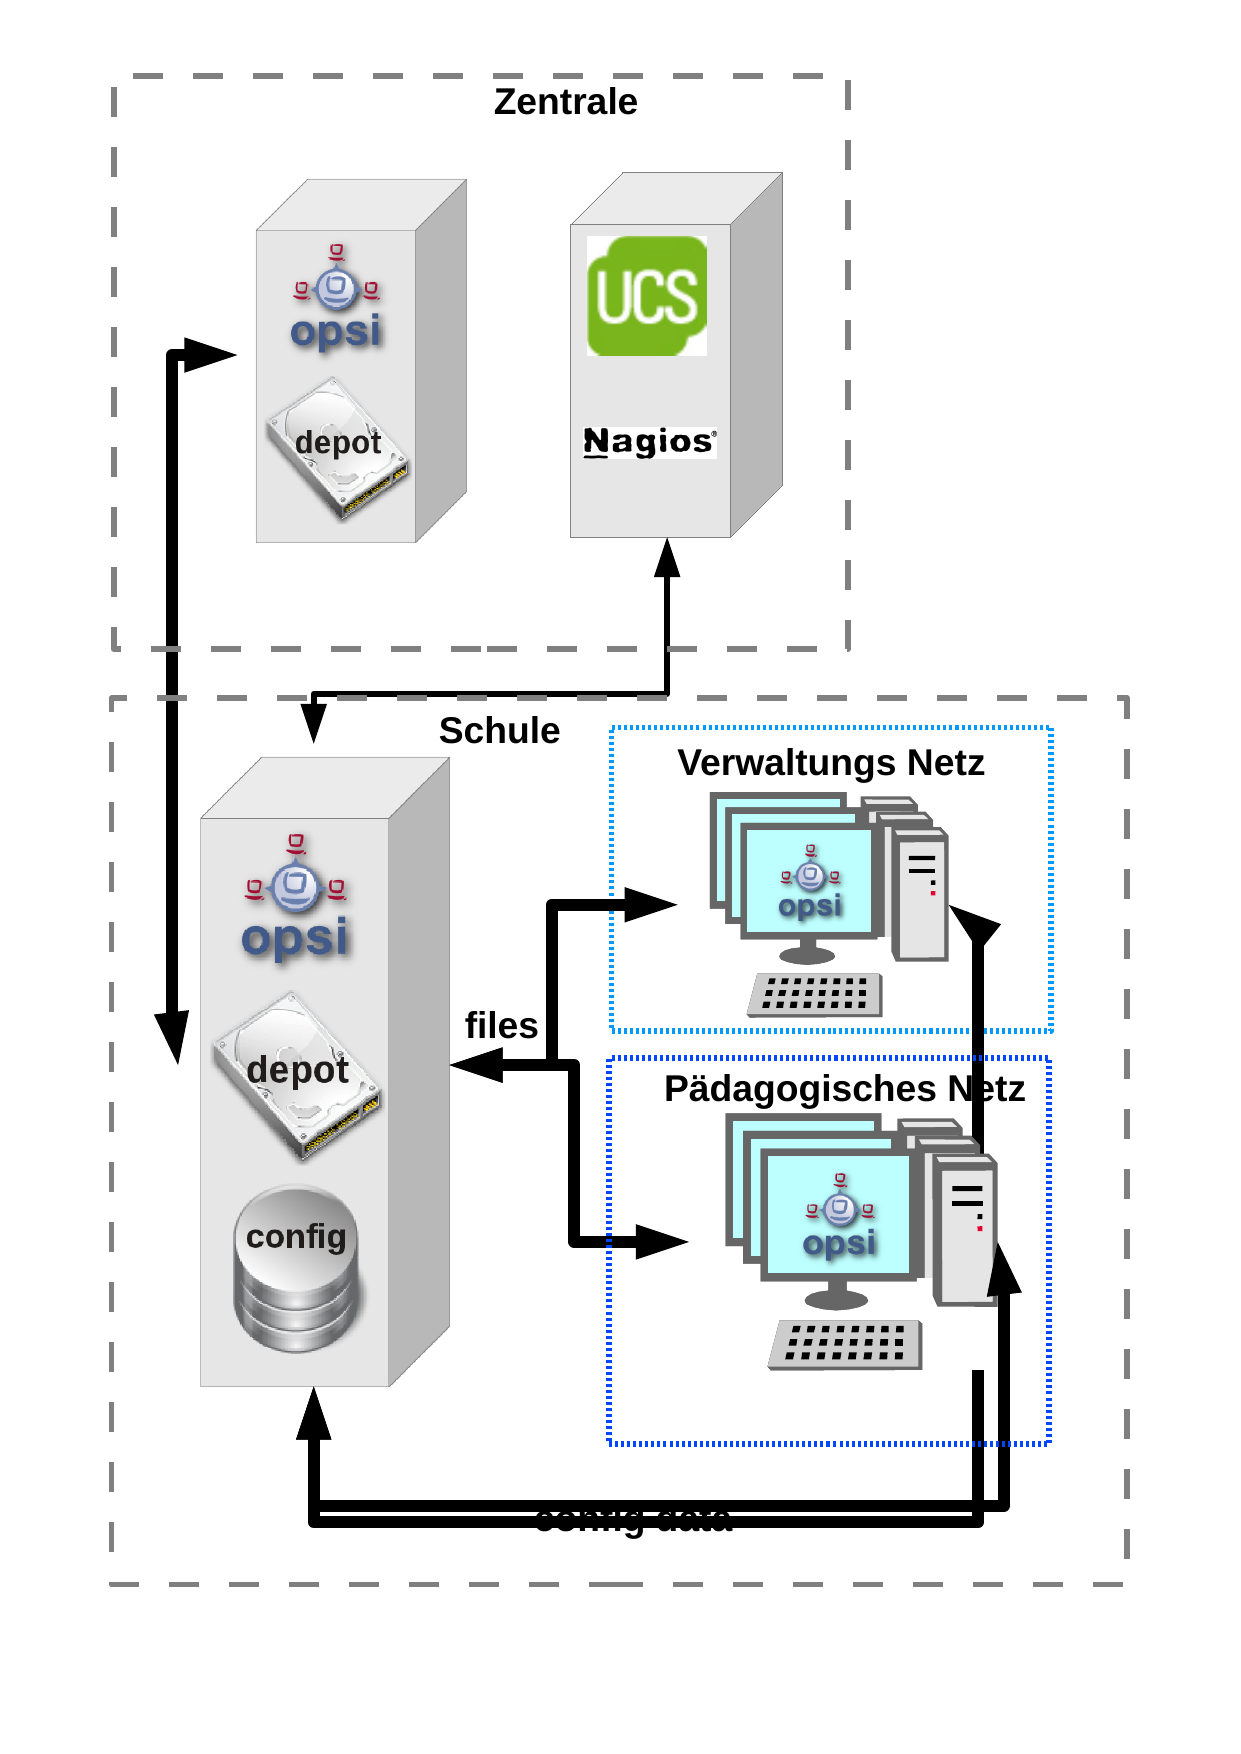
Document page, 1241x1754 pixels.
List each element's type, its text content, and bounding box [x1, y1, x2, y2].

text_box [113, 75, 849, 650]
text_box files [415, 997, 590, 1063]
text_box Zentrale [479, 72, 739, 183]
text_box [111, 698, 1128, 1585]
text_box Pädagogisches Netz [649, 1060, 1044, 1124]
text_box Schule [424, 701, 706, 767]
text_box Verwaltungs Netz [662, 734, 1003, 798]
